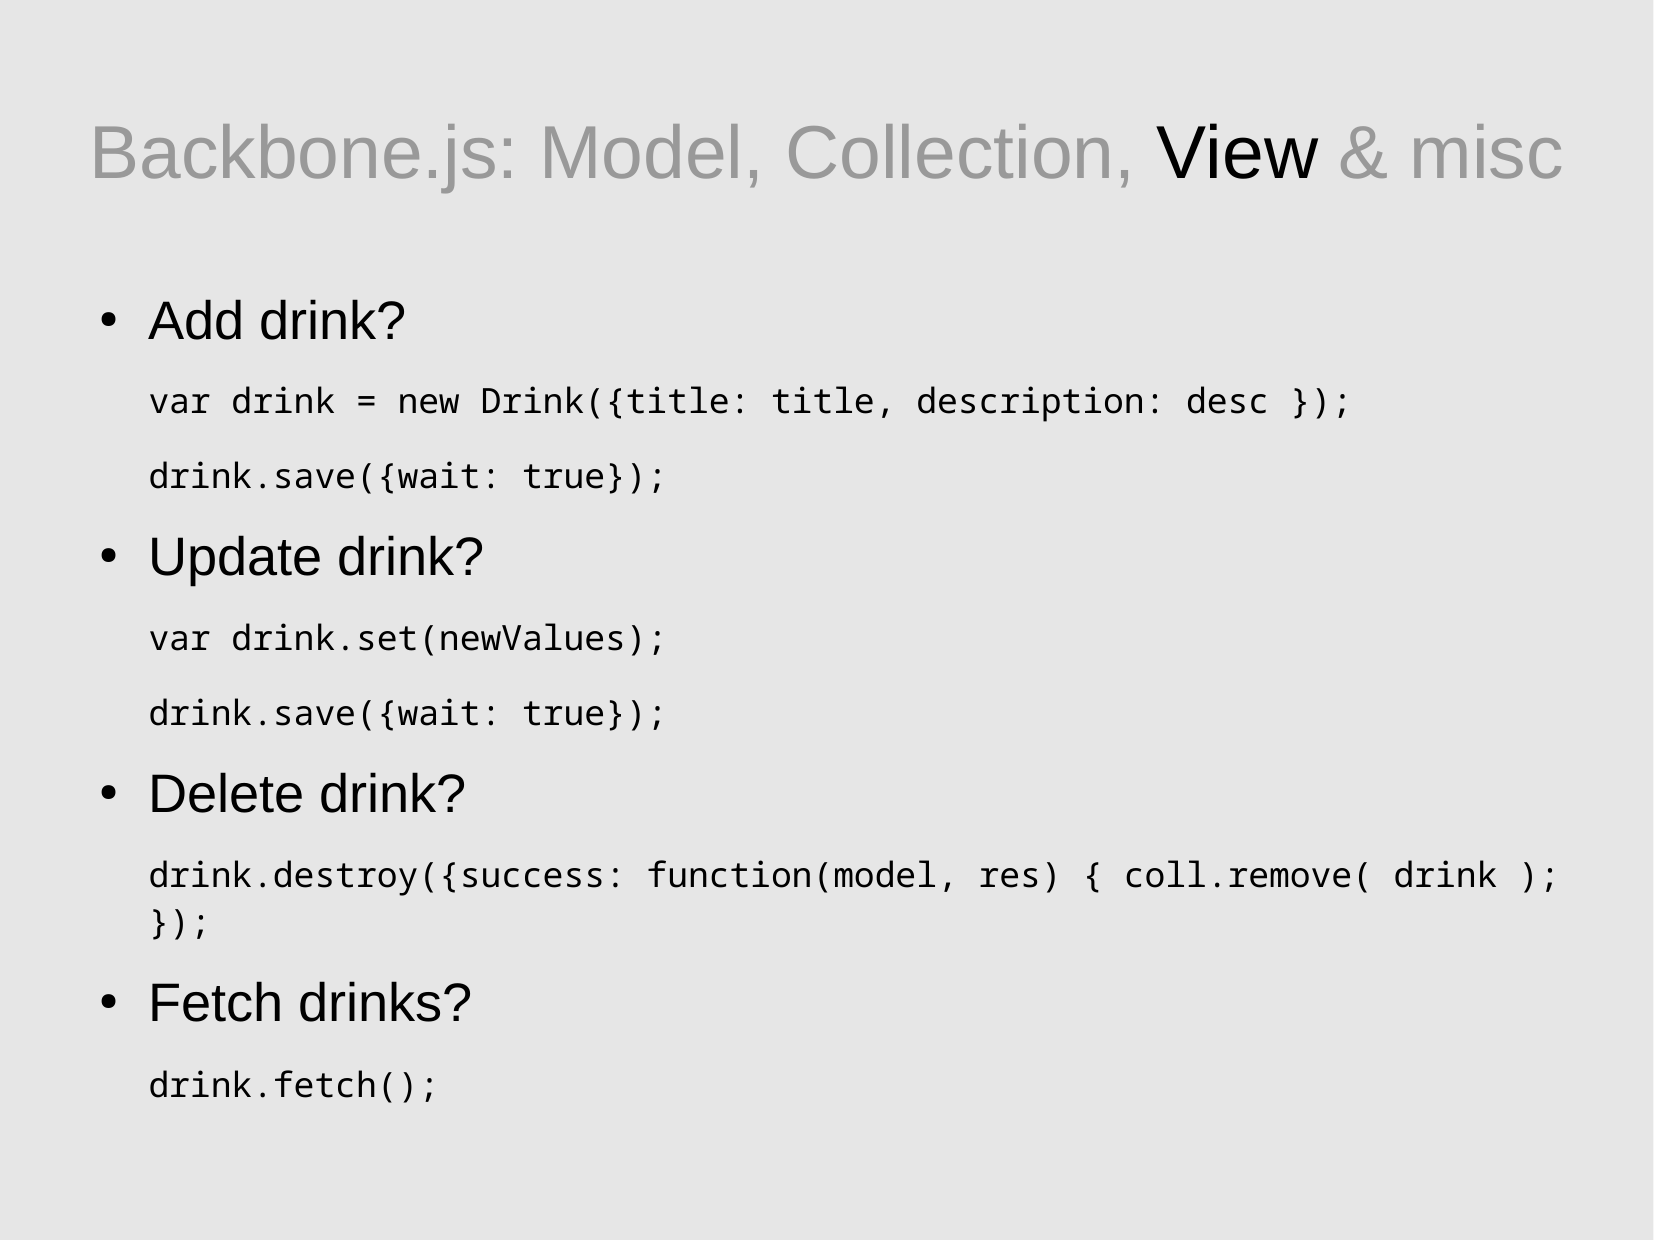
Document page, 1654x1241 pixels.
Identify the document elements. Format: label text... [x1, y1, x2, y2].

list Add drink? var drink = new Drink({title: title, description: desc }); drink.save({wait: true}); Update drink? var drink.set(newValues); drink.save({wait: true}); Delete drink? drink.destroy({success: function(model, res) { coll.remove( drink ); }); Fetch drinks? drink.fetch(); [82, 290, 1571, 1109]
title Backbone.js: Model, Collection, View & misc [82, 56, 1571, 250]
